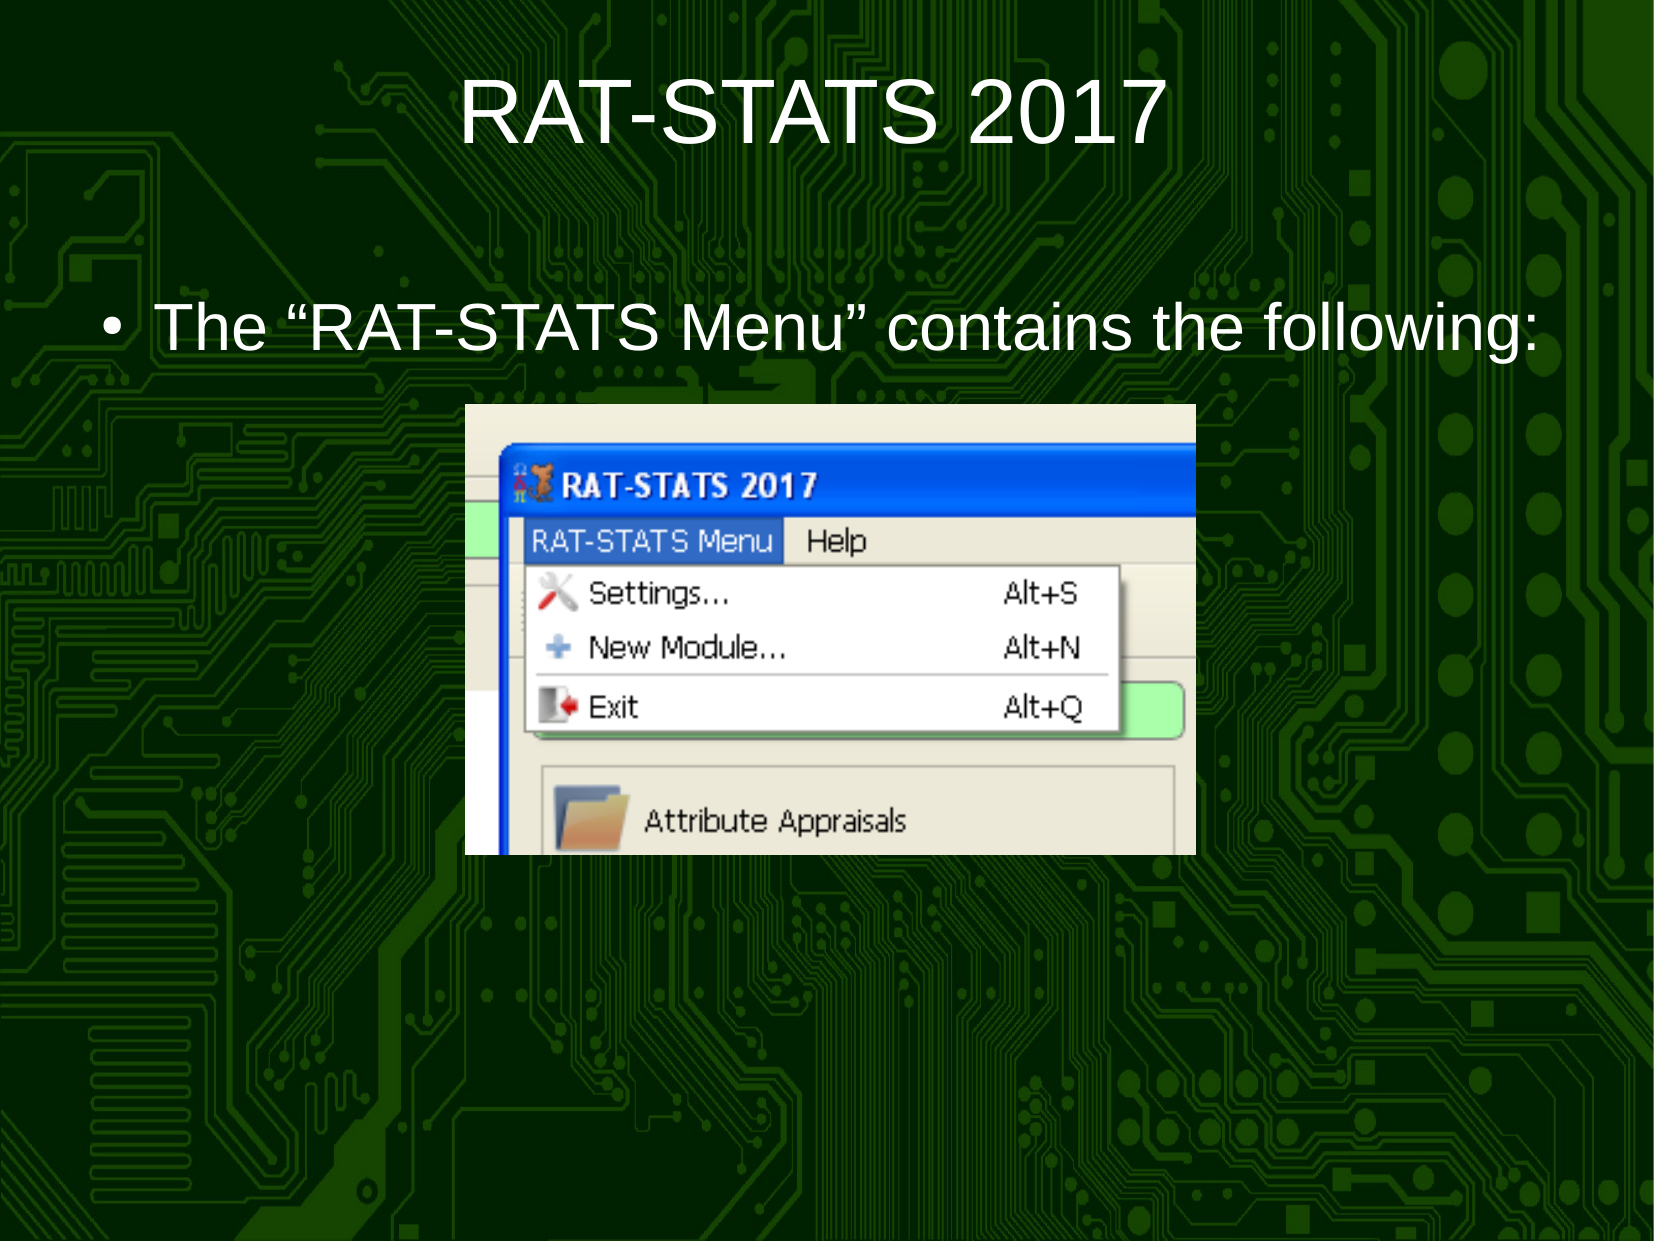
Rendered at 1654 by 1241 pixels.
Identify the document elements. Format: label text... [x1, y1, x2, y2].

picture [0, 0, 1654, 1241]
title RAT-STATS 2017 [82, 8, 1571, 216]
list The “RAT-STATS Menu” contains the following: [82, 290, 1571, 1010]
